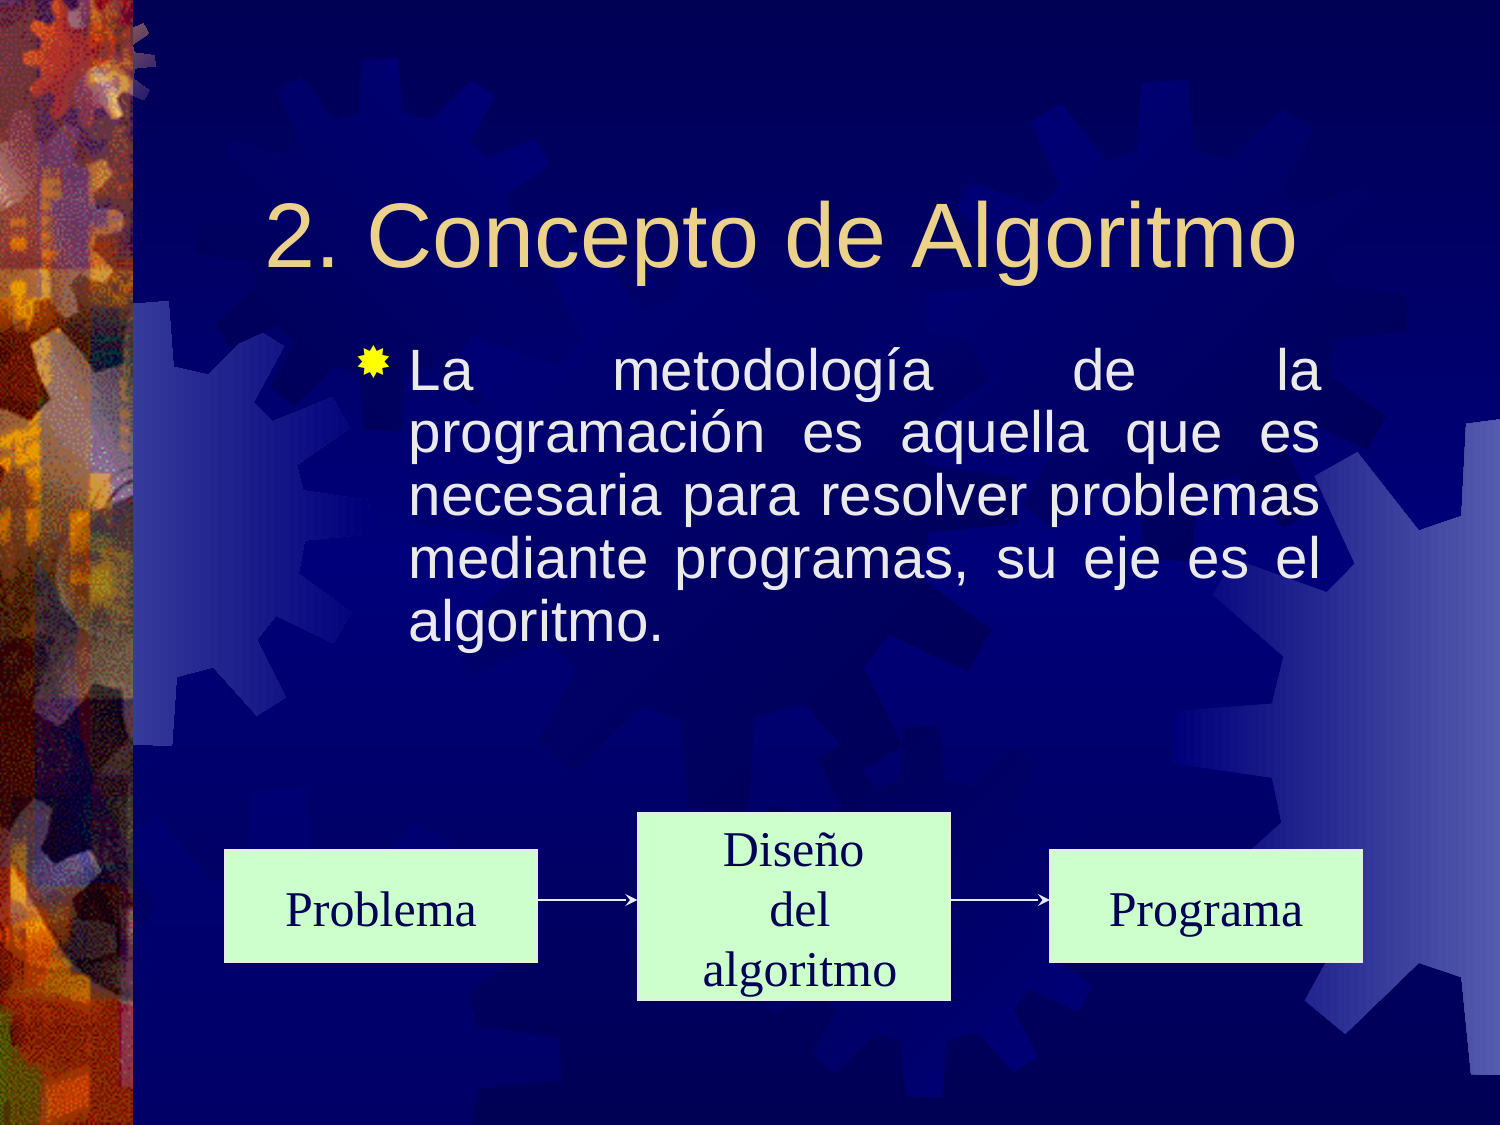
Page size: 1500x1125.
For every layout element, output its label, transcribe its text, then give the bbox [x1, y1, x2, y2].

text_box Problema [225, 850, 538, 963]
text_box Programa [1050, 850, 1363, 963]
list La metodología de la programación es aquella que es necesaria para resolver problemas mediante programas, su eje es el algoritmo. [337, 332, 1338, 687]
title 2. Concepto de Algoritmo [249, 137, 1388, 325]
picture [0, 0, 133, 1125]
text_box Diseño del algoritmo [637, 812, 950, 1000]
